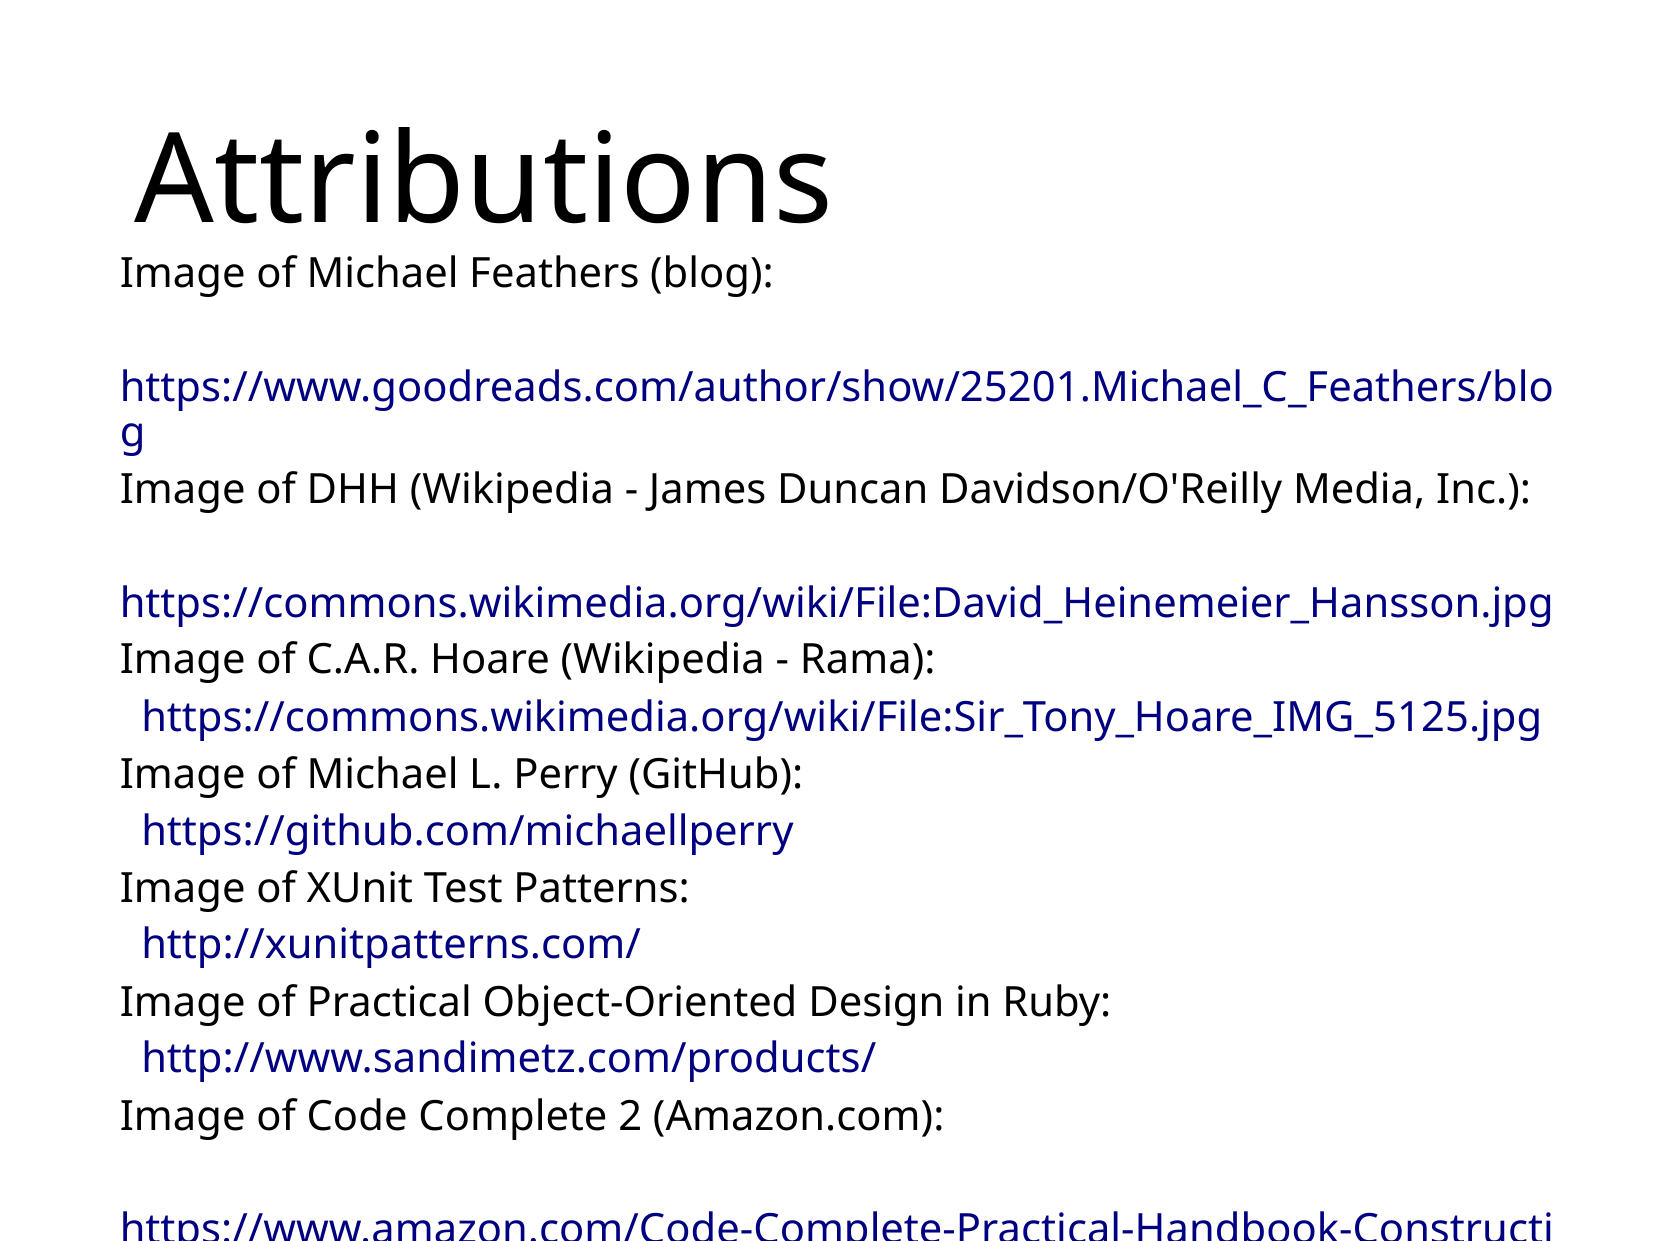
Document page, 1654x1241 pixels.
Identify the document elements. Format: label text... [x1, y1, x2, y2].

text_box Attributions [120, 80, 999, 211]
text_box Image of Michael Feathers (blog): https://www.goodreads.com/author/show/25201.Michael_C_Feathers/blog Image of DHH (Wikipedia - James Duncan Davidson/O'Reilly Media, Inc.): https://commons.wikimedia.org/wiki/File:David_Heinemeier_Hansson.jpg Image of C.A.R. Hoare (Wikipedia - Rama): https://commons.wikimedia.org/wiki/File:Sir_Tony_Hoare_IMG_5125.jpg Image of Michael L. Perry (GitHub): https://github.com/michaellperry Image of XUnit Test Patterns: http://xunitpatterns.com/ Image of Practical Object-Oriented Design in Ruby: http://www.sandimetz.com/products/ Image of Code Complete 2 (Amazon.com): https://www.amazon.com/Code-Complete-Practical-Handbook-Construction/dp/0735619670 Image of CleanCoders logo: https://cleancoders.com/videos Image of Destroy All Software: https://www.destroyallsoftware.com/screencasts Image of Misko Havery: http://misko.hevery.com/about/ [105, 235, 1576, 1234]
